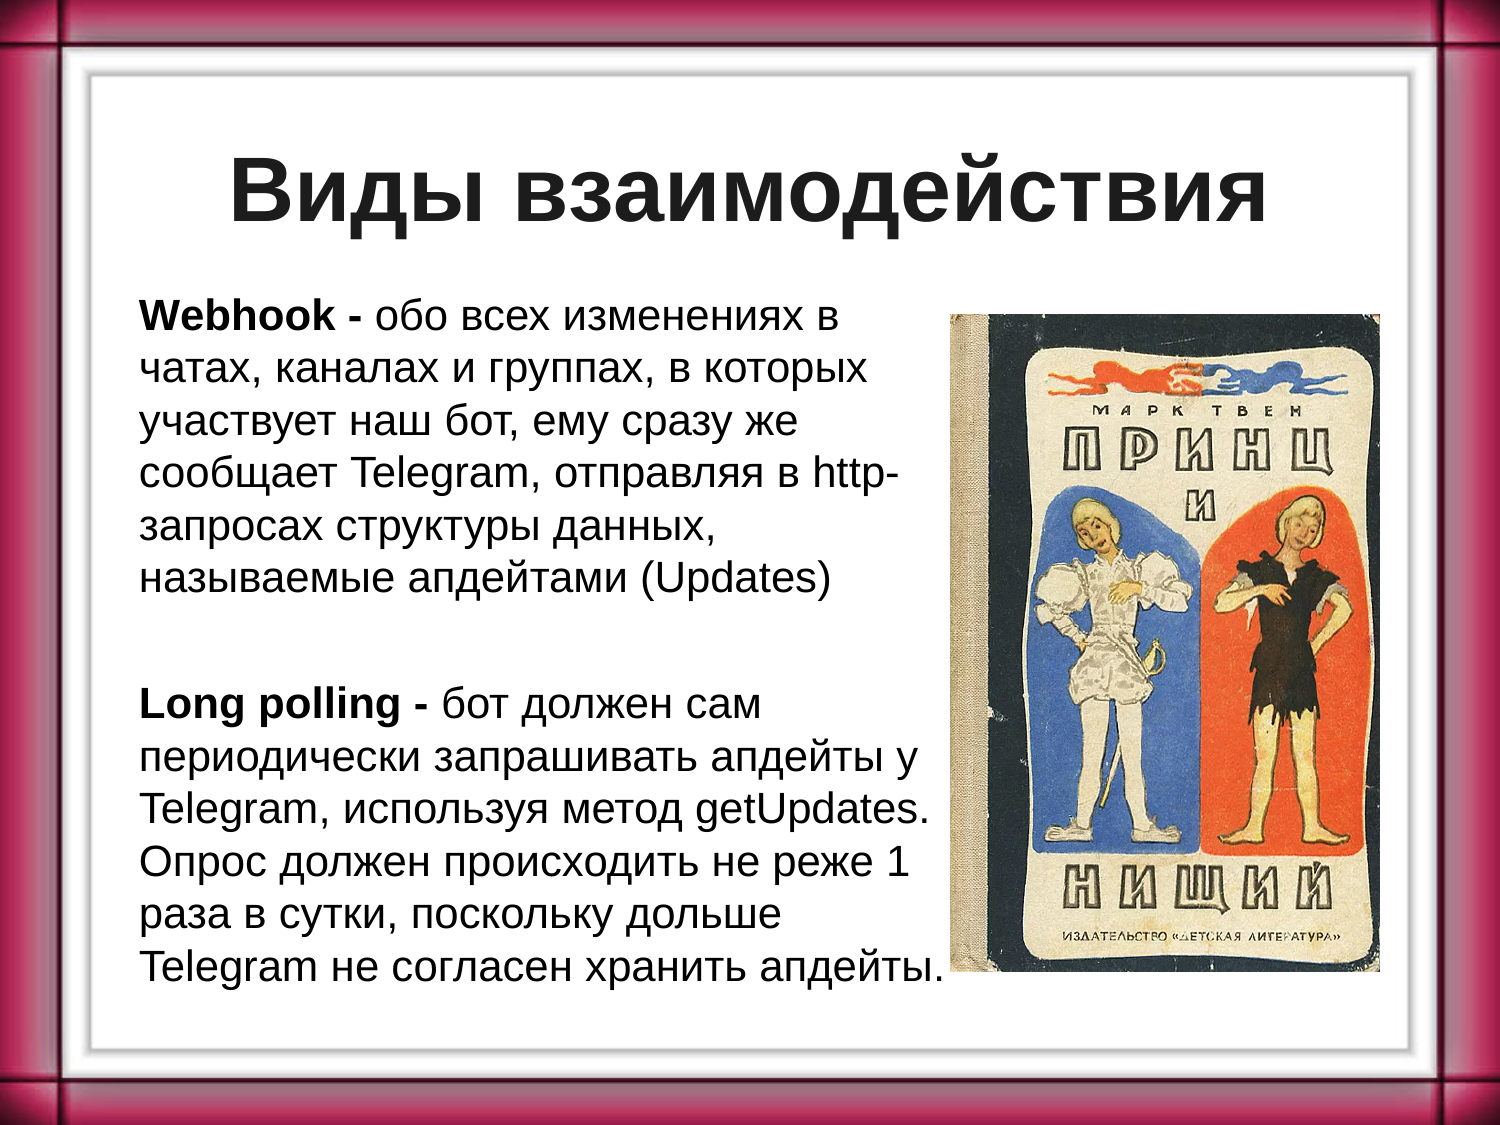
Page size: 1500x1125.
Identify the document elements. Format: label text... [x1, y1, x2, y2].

title Виды взаимодействия [112, 90, 1388, 279]
picture [950, 314, 1380, 972]
subtitle Webhook - обо всех изменениях в чатах, каналах и группах, в которых участвует наш бот, ему сразу же сообщает Telegram, отправляя в http-запросах структуры данных, называемые апдейтами (Updates) Long polling - бот должен сам периодически запрашивать апдейты у Telegram, используя метод getUpdates. Опрос должен происходить не реже 1 раза в сутки, поскольку дольше Telegram не согласен хранить апдейты. [123, 278, 987, 1012]
